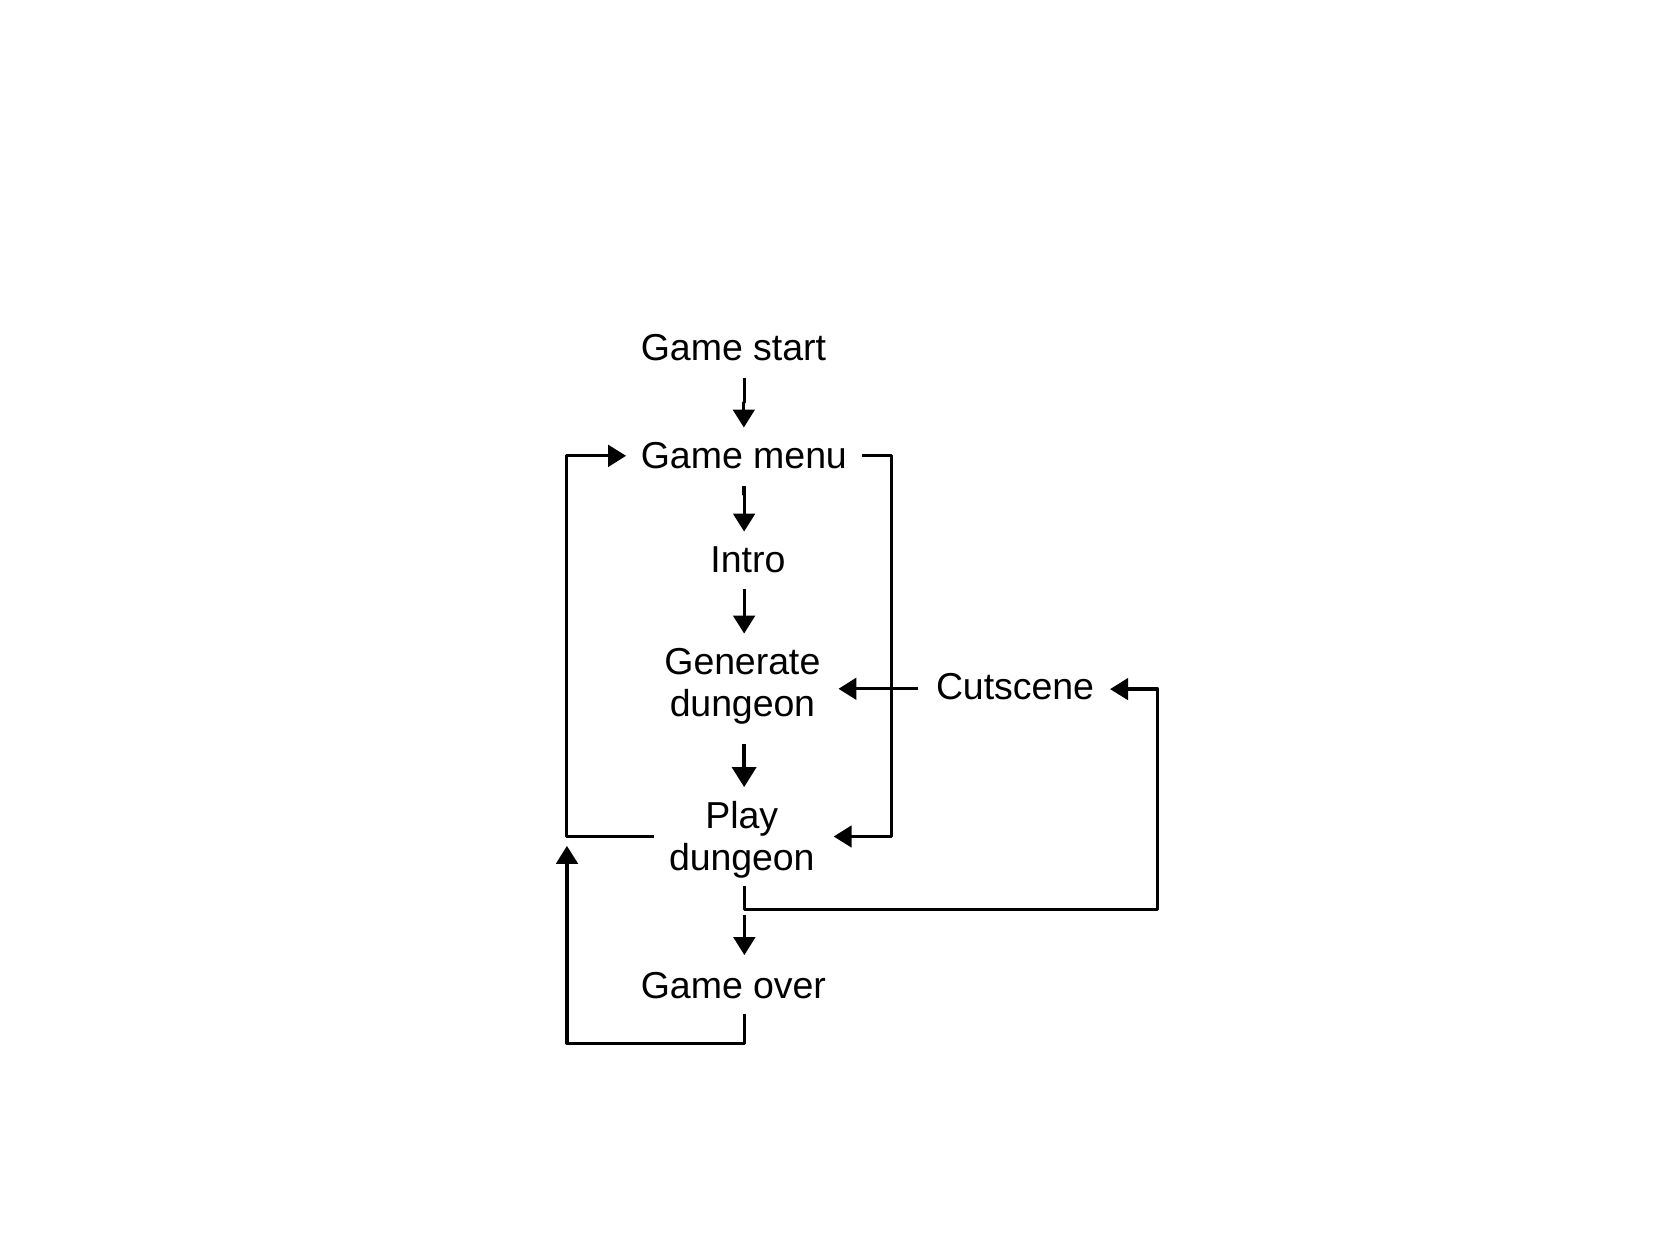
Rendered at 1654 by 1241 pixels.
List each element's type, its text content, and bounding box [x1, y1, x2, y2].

text_box Game over [625, 956, 863, 1014]
text_box Play dungeon [654, 787, 834, 886]
text_box Cutscene [921, 657, 1111, 721]
text_box Generate dungeon [649, 633, 839, 745]
text_box Game menu [625, 427, 862, 485]
text_box Intro [685, 531, 804, 589]
text_box Game start [625, 318, 863, 378]
